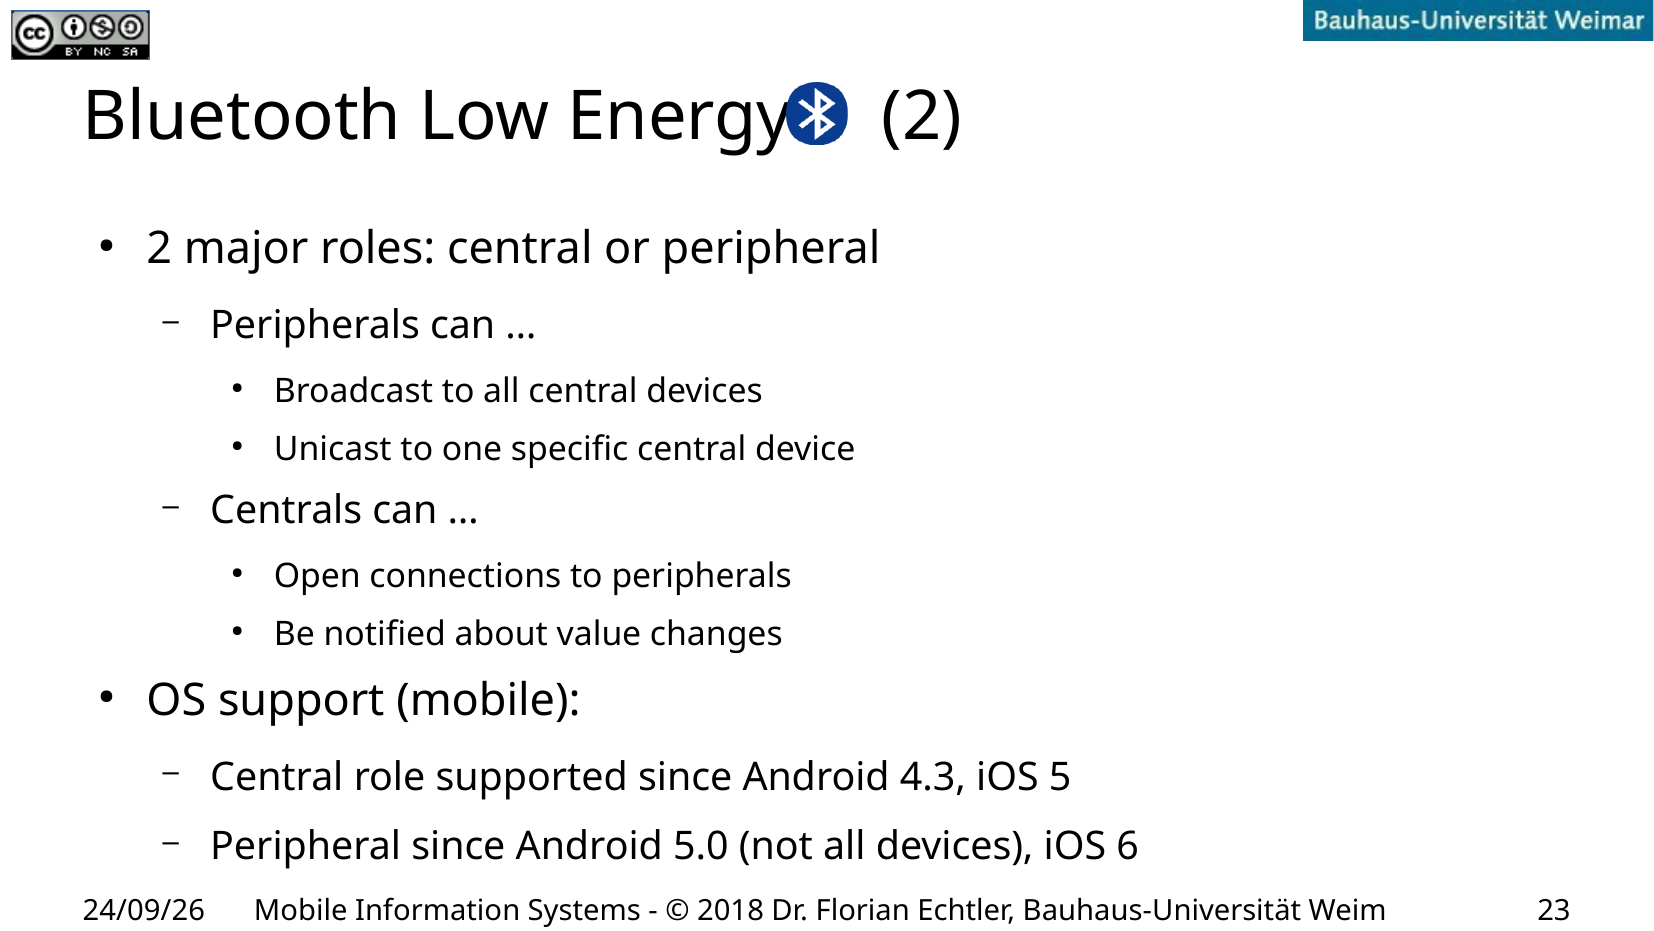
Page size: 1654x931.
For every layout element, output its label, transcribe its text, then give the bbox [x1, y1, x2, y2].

picture [1313, 8, 1548, 31]
list 2 major roles: central or peripheral Peripherals can … Broadcast to all central devices Unicast to one specific central device Centrals can … Open connections to peripherals Be notified about value changes OS support (mobile): Central role supported since Android 4.3, iOS 5 Peripheral since Android 5.0 (not all devices), iOS 6 [82, 215, 1607, 877]
picture [1554, 8, 1644, 32]
picture [12, 11, 149, 59]
title Bluetooth Low Energy (2) [82, 35, 1571, 191]
picture [1630, 37, 1642, 41]
picture [786, 82, 851, 145]
